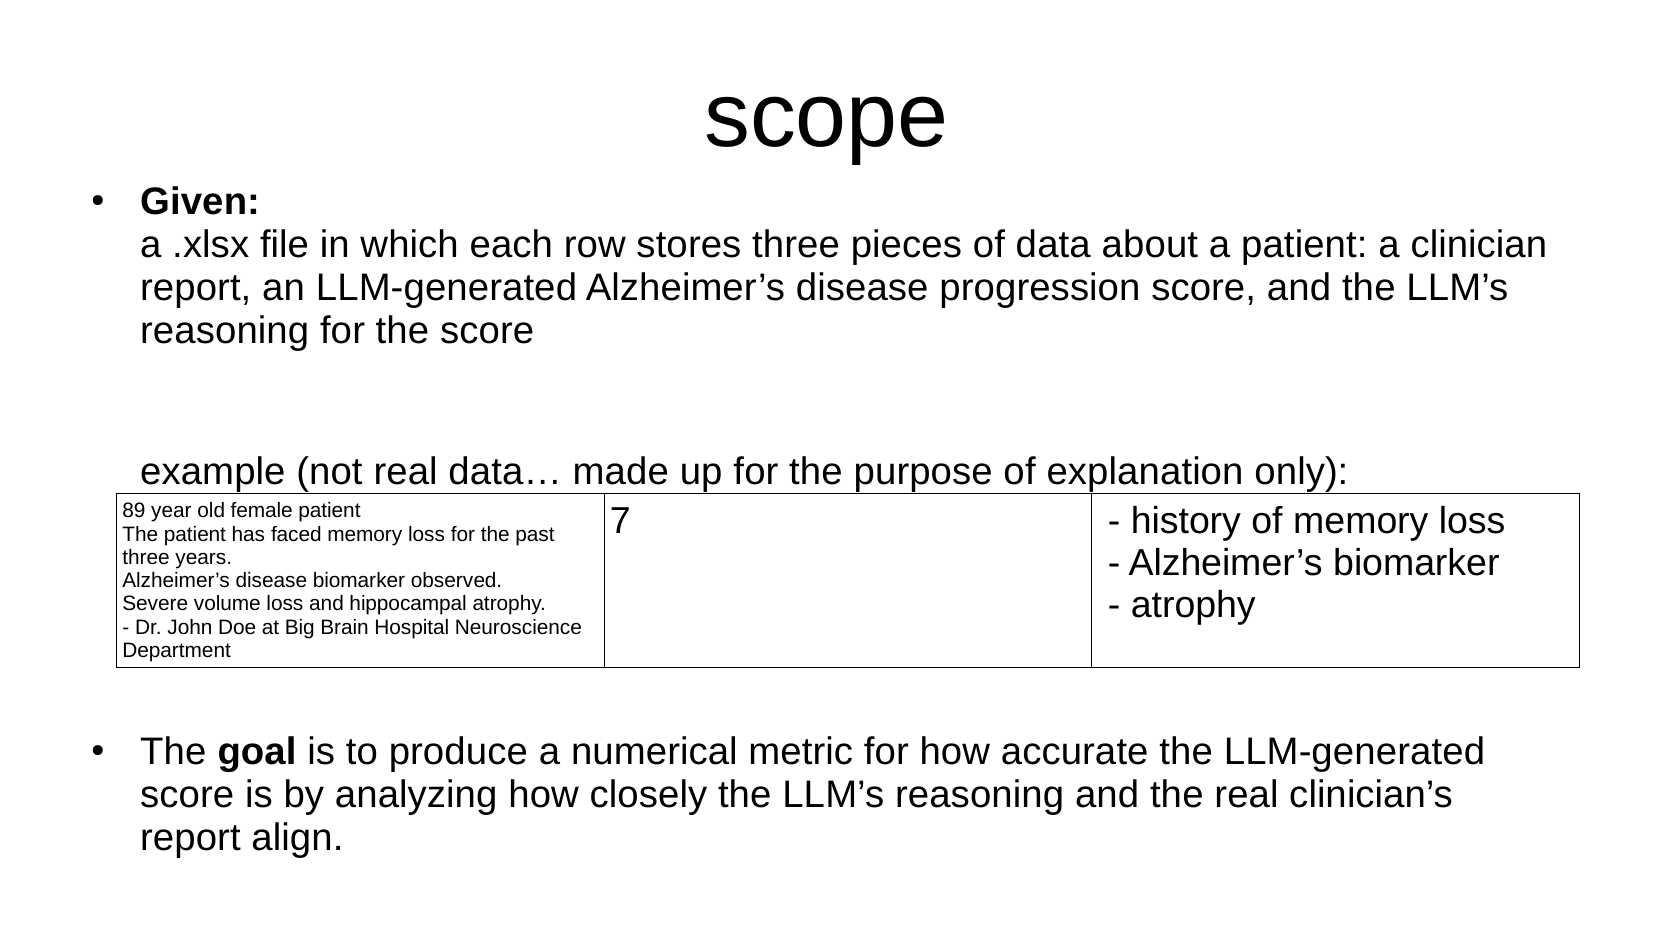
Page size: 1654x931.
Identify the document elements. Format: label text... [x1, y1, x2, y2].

title scope [82, 37, 1571, 193]
list Given: a .xlsx file in which each row stores three pieces of data about a patient: a clinician report, an LLM-generated Alzheimer’s disease progression score, and the LLM’s reasoning for the score example (not real data… made up for the purpose of explanation only): The goal is to produce a numerical metric for how accurate the LLM-generated score is by analyzing how closely the LLM’s reasoning and the real clinician’s report align. [75, 180, 1564, 863]
table_header 7 [605, 494, 1091, 667]
table_header - history of memory loss - Alzheimer’s biomarker - atrophy [1092, 494, 1579, 667]
table_header 89 year old female patient The patient has faced memory loss for the past three years. Alzheimer’s disease biomarker observed. Severe volume loss and hippocampal atrophy. - Dr. John Doe at Big Brain Hospital Neuroscience Department [117, 494, 604, 667]
